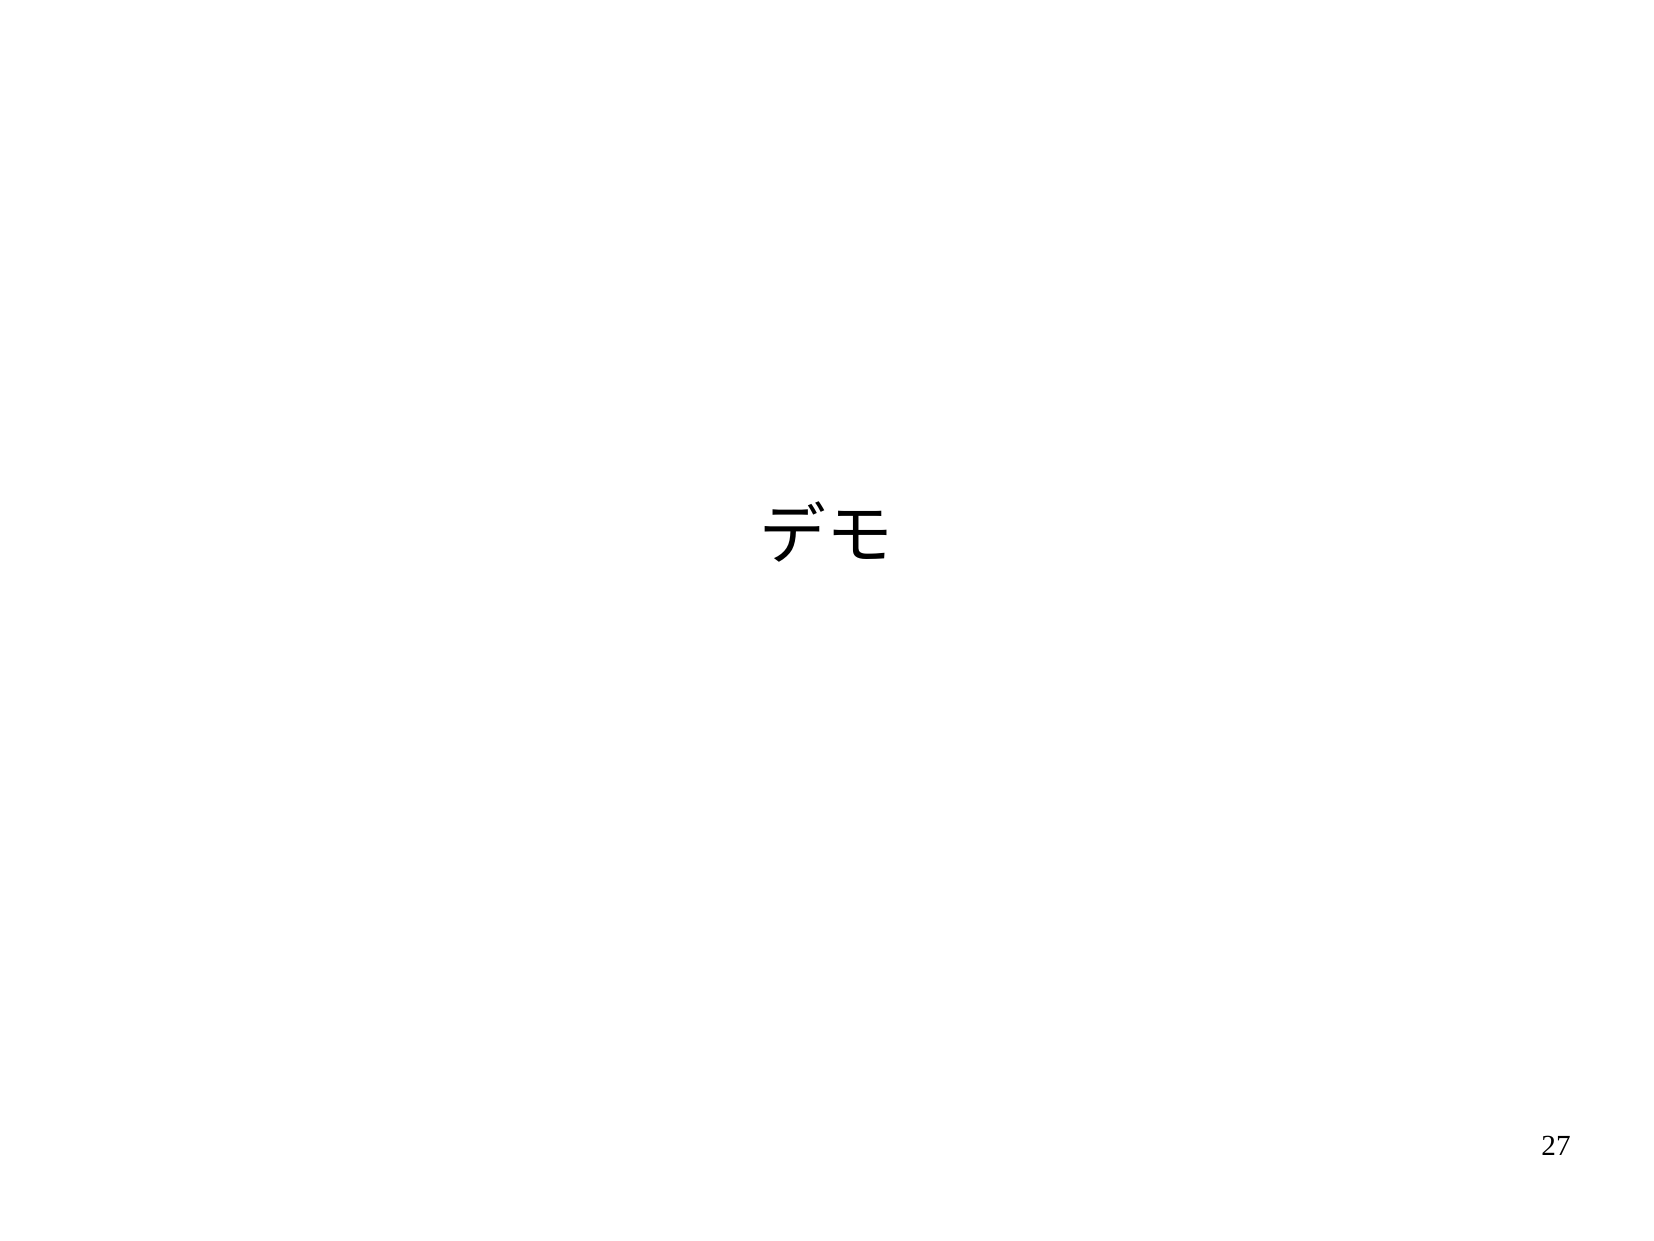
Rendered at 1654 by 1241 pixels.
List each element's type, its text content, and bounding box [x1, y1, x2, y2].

subtitle デモ [82, 49, 1571, 1010]
